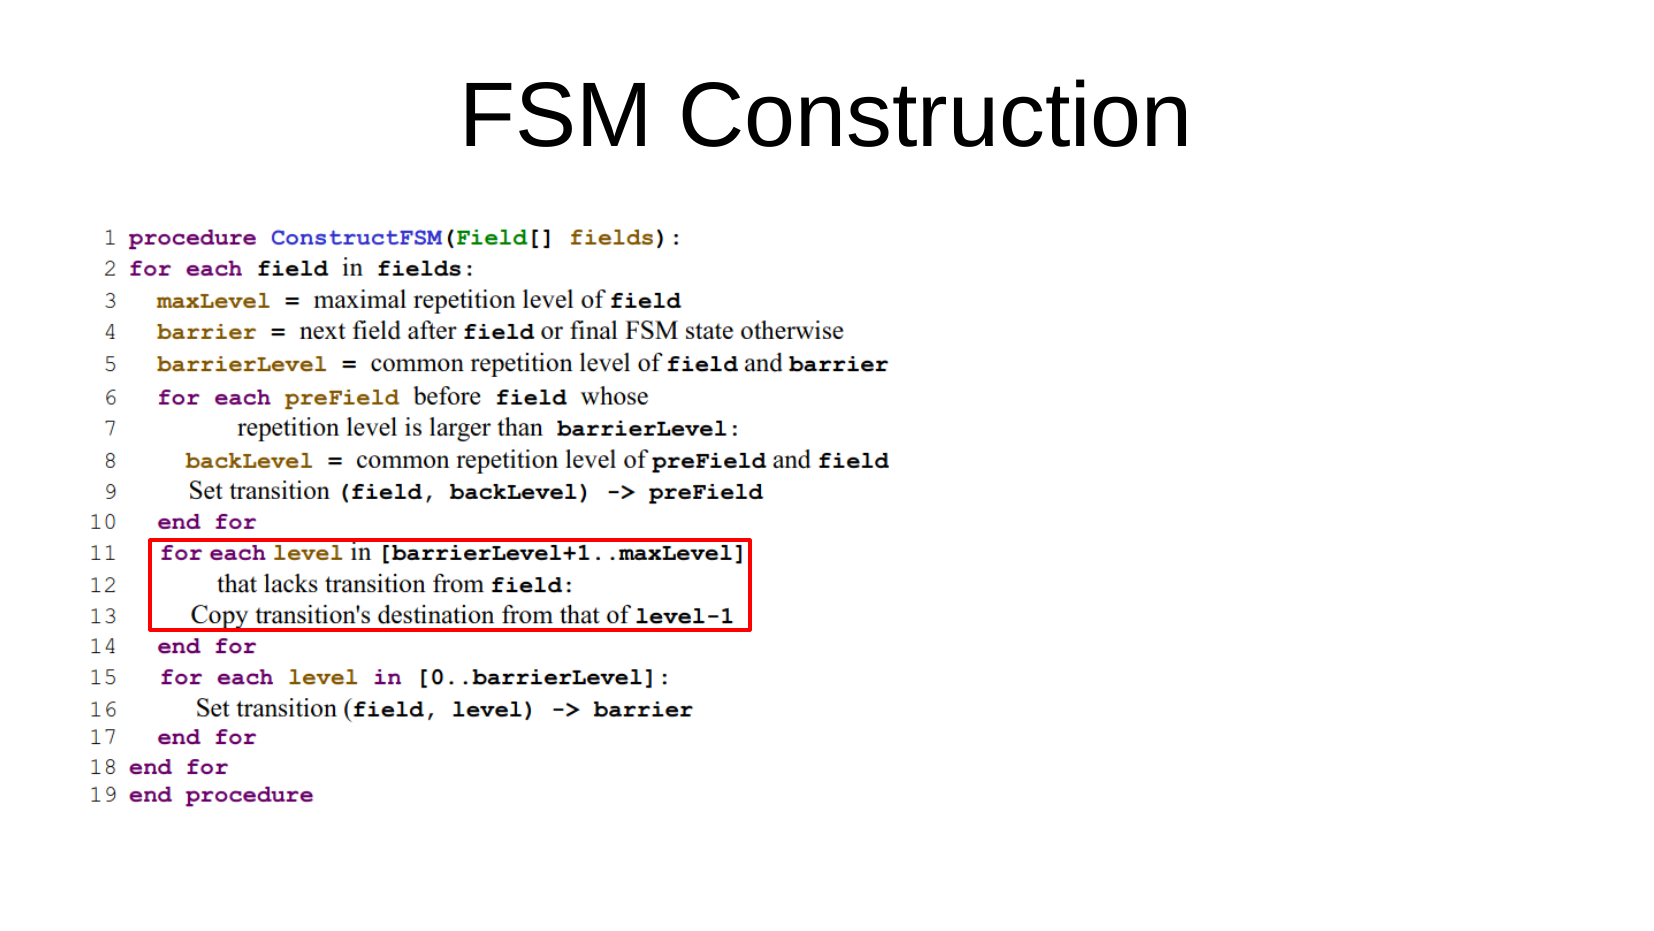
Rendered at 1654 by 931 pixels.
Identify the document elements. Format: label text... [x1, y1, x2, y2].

picture [82, 217, 913, 819]
title FSM Construction [82, 37, 1571, 193]
